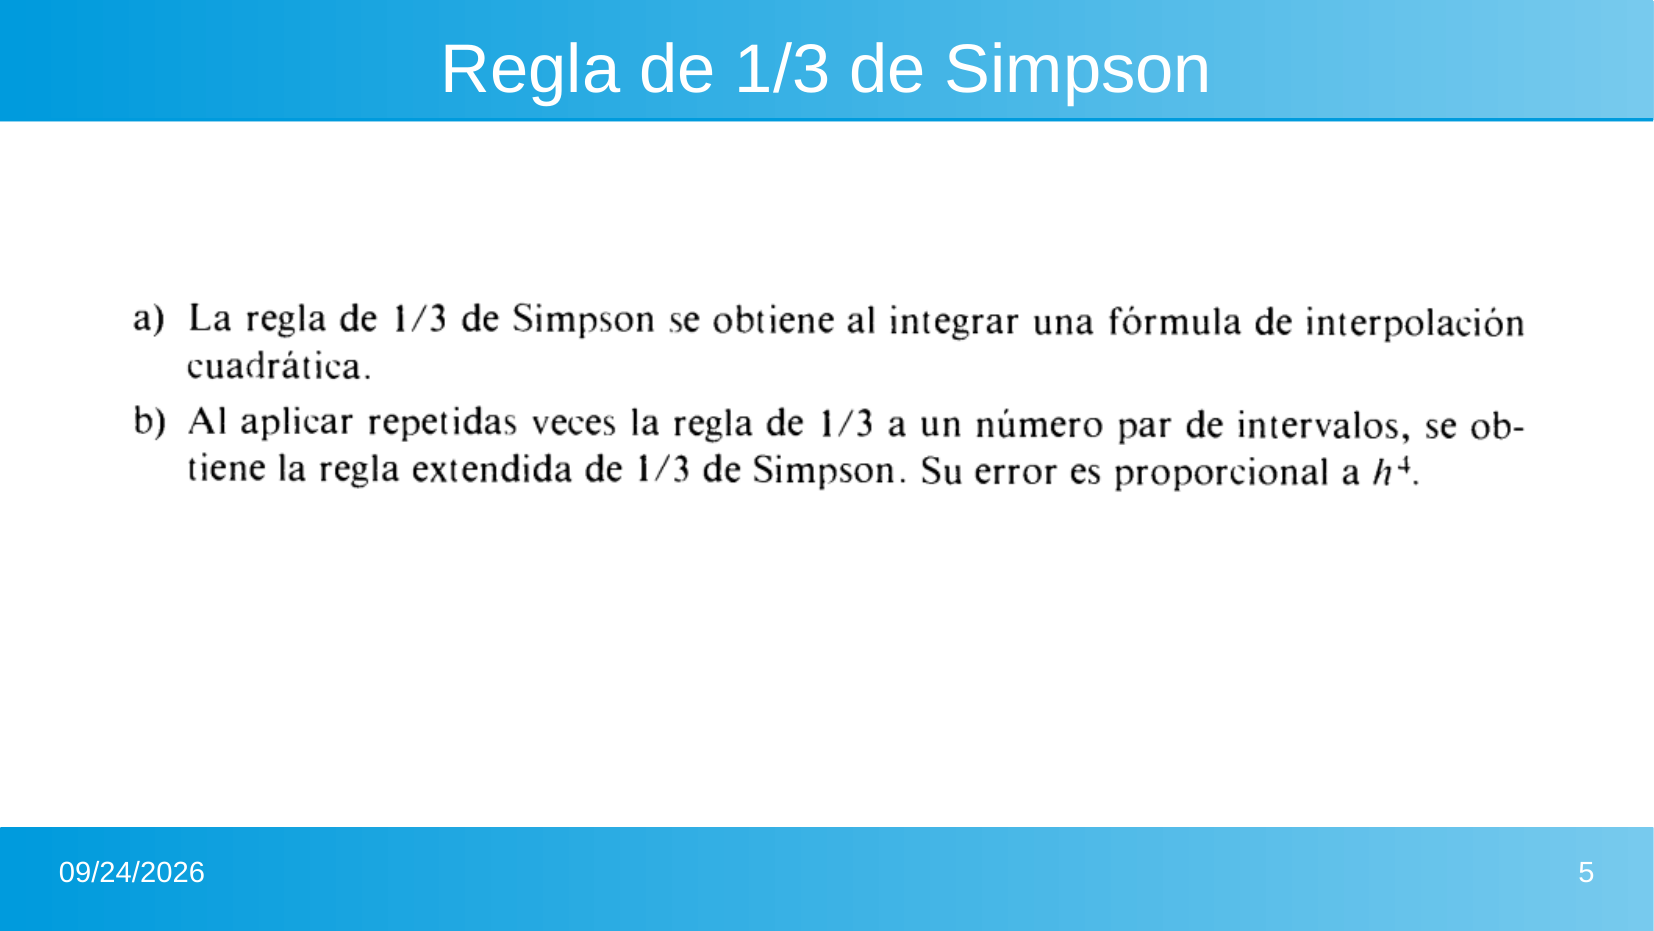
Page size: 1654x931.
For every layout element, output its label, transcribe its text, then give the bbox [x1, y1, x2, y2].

picture [112, 285, 1539, 526]
title Regla de 1/3 de Simpson [59, 29, 1595, 108]
